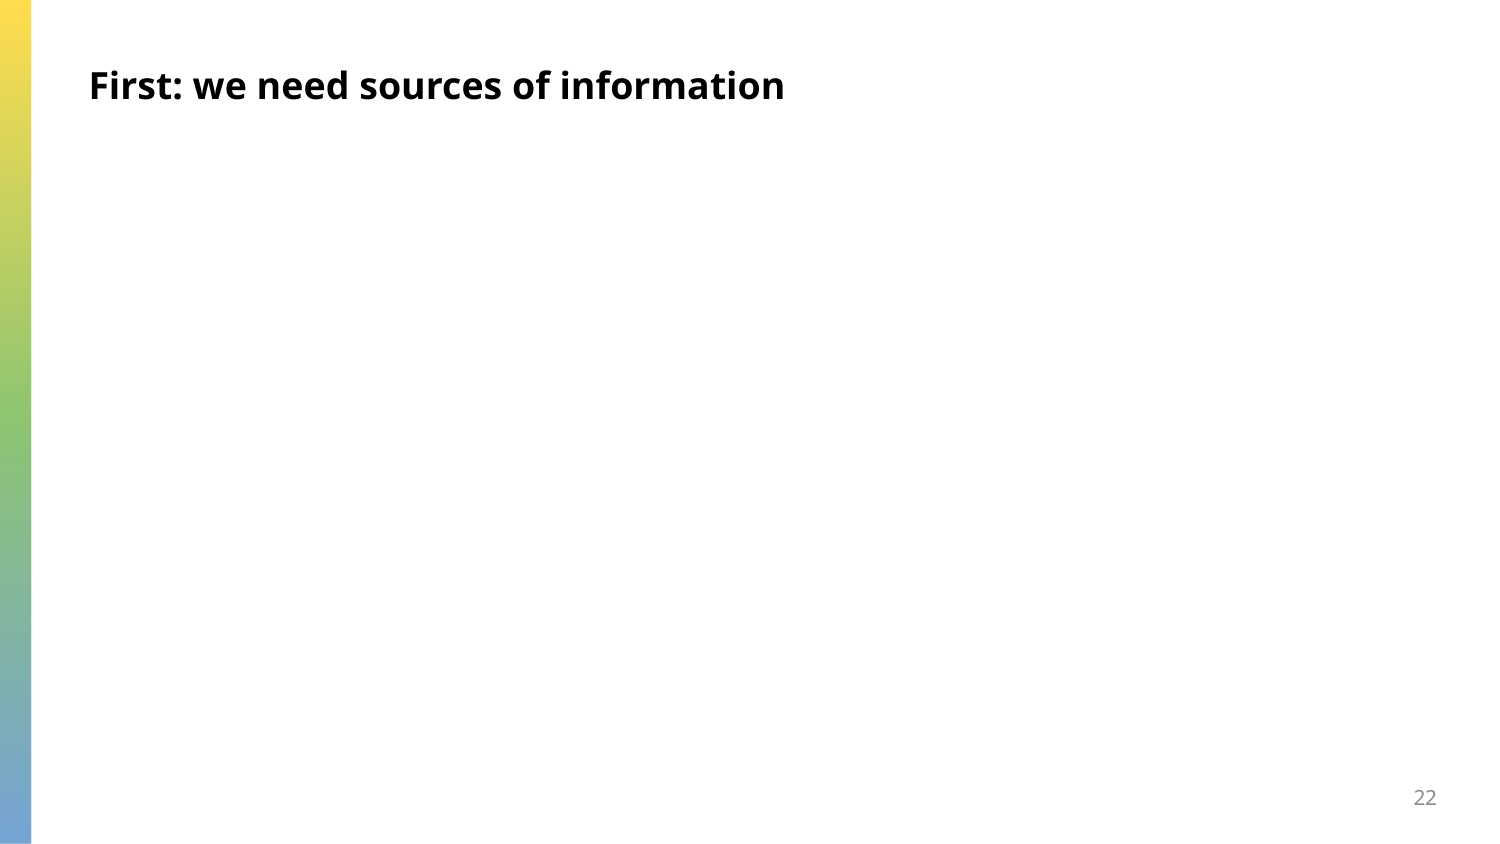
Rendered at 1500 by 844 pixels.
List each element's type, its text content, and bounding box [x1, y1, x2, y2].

list First: we need sources of information [88, 61, 1442, 157]
picture [0, 0, 1500, 844]
